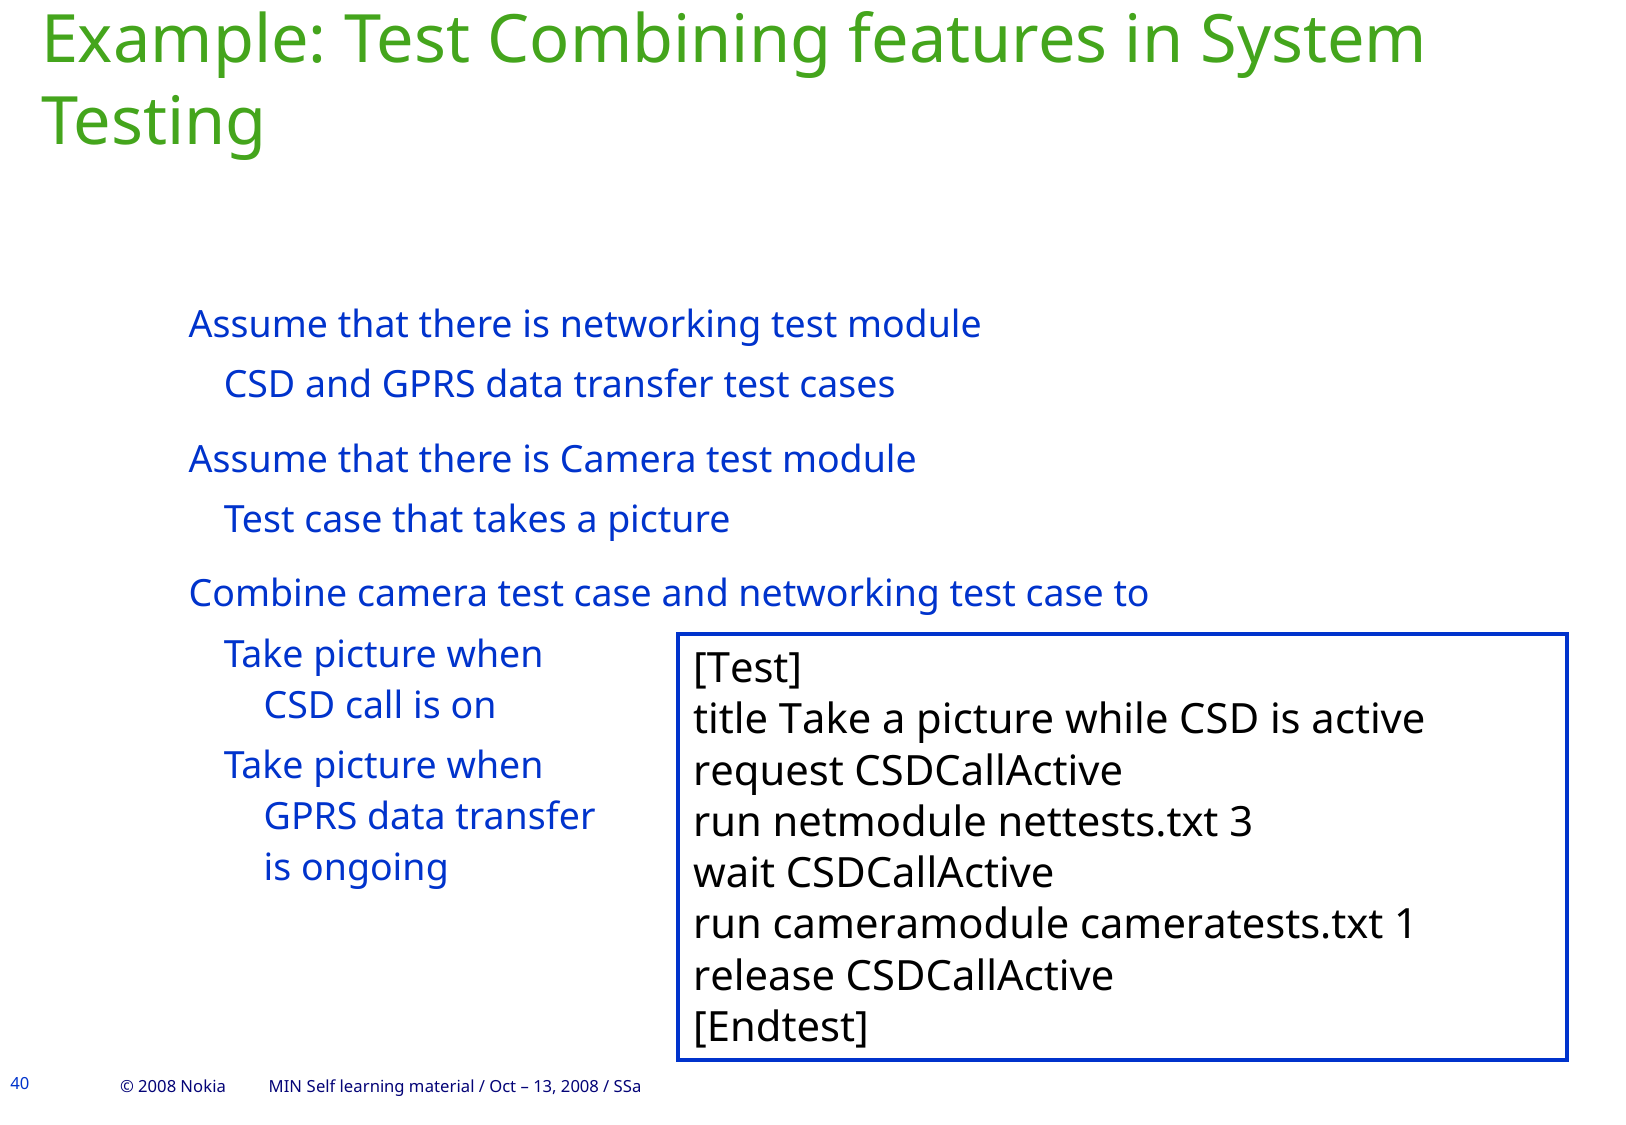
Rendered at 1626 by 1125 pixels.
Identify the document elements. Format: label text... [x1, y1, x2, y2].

title Example: Test Combining features in System Testing [41, 0, 1504, 174]
text_box [Test] title Take a picture while CSD is active request CSDCallActive run netmodule nettests.txt 3 wait CSDCallActive run cameramodule cameratests.txt 1 release CSDCallActive [Endtest] [678, 634, 1568, 1060]
list Assume that there is networking test module CSD and GPRS data transfer test cases Assume that there is Camera test module Test case that takes a picture Combine camera test case and networking test case to Take picture when CSD call is on Take picture when GPRS data transfer is ongoing [173, 289, 1523, 1005]
